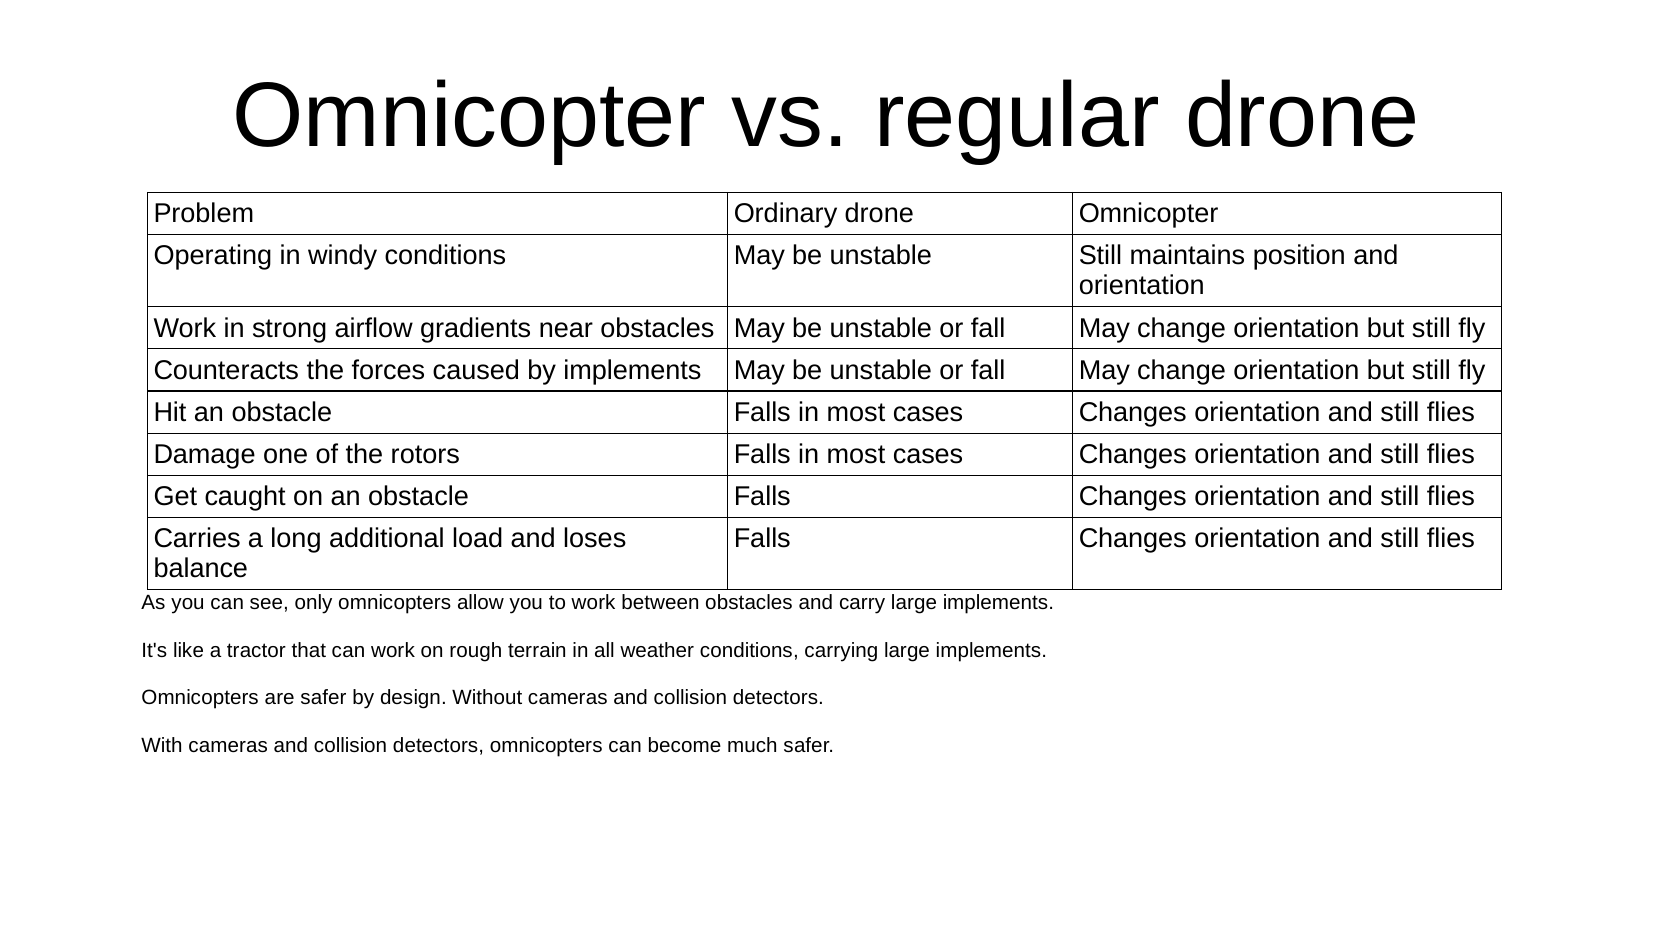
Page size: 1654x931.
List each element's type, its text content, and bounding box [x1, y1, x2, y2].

table_cell Changes orientation and still flies [1073, 434, 1501, 475]
list As you can see, only omnicopters allow you to work between obstacles and carry large implements. It's like a tractor that can work on rough terrain in all weather conditions, carrying large implements. Omnicopters are safer by design. Without cameras and collision detectors. With cameras and collision detectors, omnicopters can become much safer. [82, 590, 1571, 758]
table_cell Hit an obstacle [148, 392, 727, 433]
table_cell May be unstable or fall [728, 307, 1072, 348]
table_cell Falls [728, 518, 1072, 589]
table_cell Changes orientation and still flies [1073, 476, 1501, 517]
table_cell Carries a long additional load and loses balance [148, 518, 727, 589]
table_cell Get caught on an obstacle [148, 476, 727, 517]
table_cell Falls [728, 476, 1072, 517]
table_cell Counteracts the forces caused by implements [148, 349, 727, 390]
table_cell Falls in most cases [728, 434, 1072, 475]
table_cell Work in strong airflow gradients near obstacles [148, 307, 727, 348]
table_cell Falls in most cases [728, 392, 1072, 433]
table_cell Still maintains position and orientation [1073, 235, 1501, 306]
table_cell Damage one of the rotors [148, 434, 727, 475]
table_cell May be unstable or fall [728, 349, 1072, 390]
table_header Omnicopter [1073, 193, 1501, 234]
table_cell Changes orientation and still flies [1073, 392, 1501, 433]
table_cell May change orientation but still fly [1073, 307, 1501, 348]
table_cell Operating in windy conditions [148, 235, 727, 306]
table_cell May be unstable [728, 235, 1072, 306]
table_header Ordinary drone [728, 193, 1072, 234]
table_cell Changes orientation and still flies [1073, 518, 1501, 589]
title Omnicopter vs. regular drone [82, 37, 1571, 193]
table_cell May change orientation but still fly [1073, 349, 1501, 390]
table_header Problem [148, 193, 727, 234]
